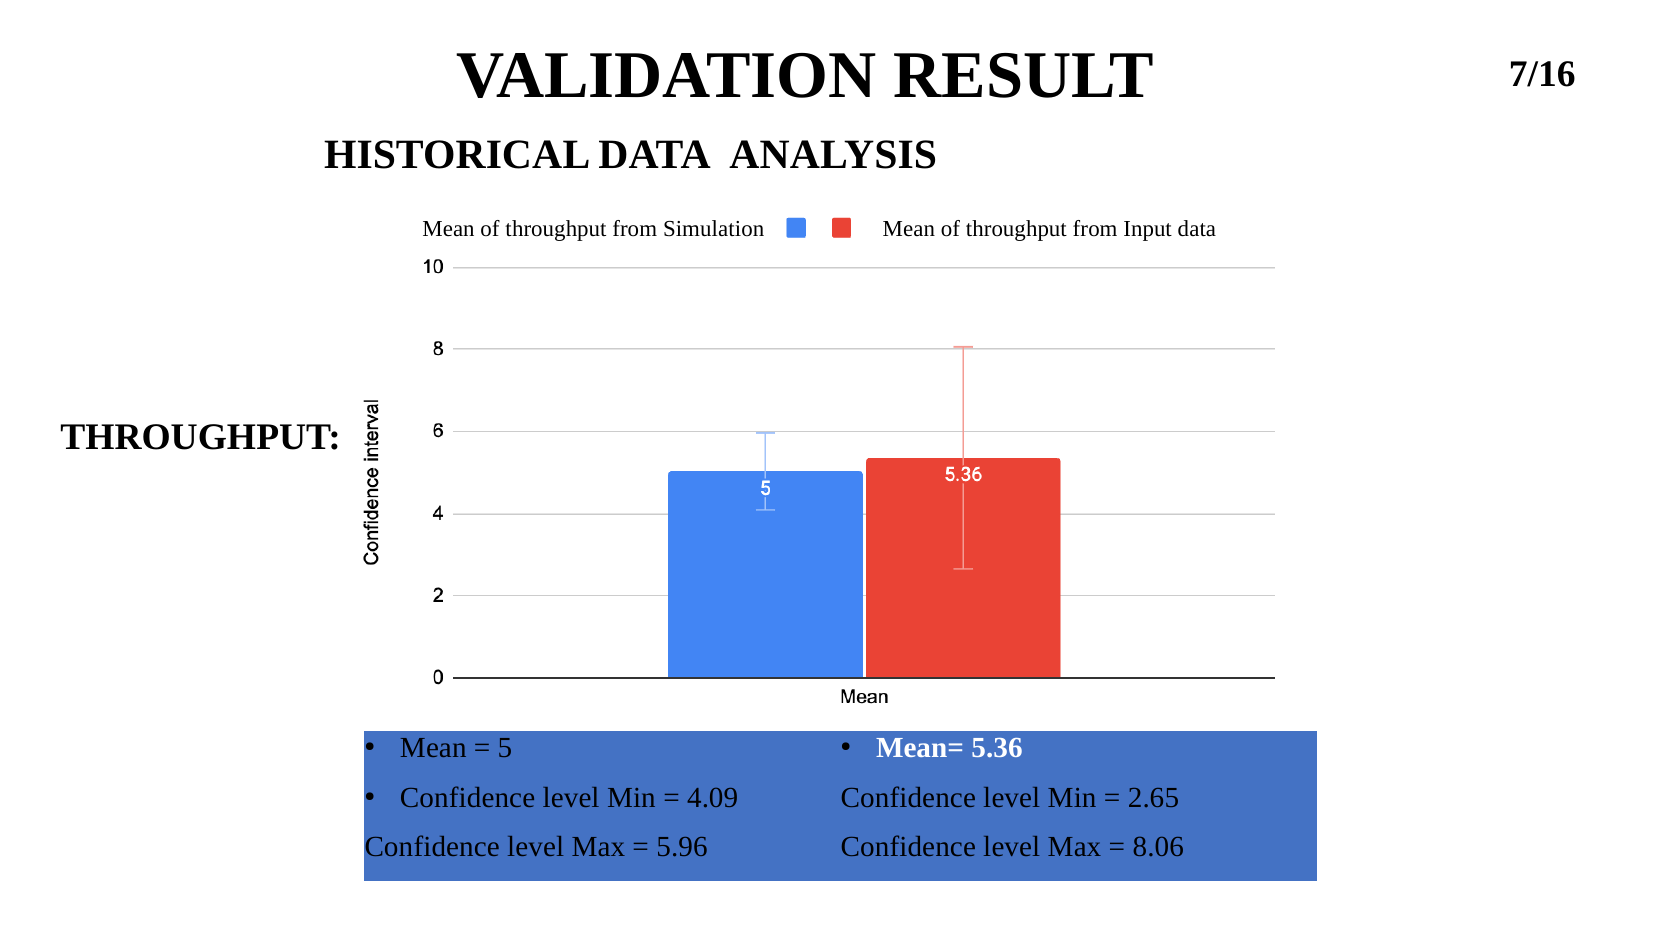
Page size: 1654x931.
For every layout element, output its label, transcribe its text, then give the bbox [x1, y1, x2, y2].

text_box VALIDATION RESULT [441, 23, 1327, 120]
text_box THROUGHPUT: [45, 404, 496, 466]
table_cell Confidence level Max = 5.96 [364, 831, 841, 881]
text_box Mean of throughput from Simulation [407, 205, 802, 249]
text_box Mean of throughput from Input data​ [867, 205, 1285, 249]
table_cell Confidence level Min = 2.65 [841, 781, 1317, 831]
table_cell Confidence level Max = 8.06 [841, 831, 1317, 881]
picture [332, 193, 1305, 737]
table_header Mean = 5 [364, 731, 841, 781]
table_cell Confidence level Min = 4.09 [364, 781, 841, 831]
text_box HISTORICAL DATA ANALYSIS​ [309, 94, 968, 191]
text_box 7/16 [1494, 40, 1595, 102]
table_header Mean= 5.36 [841, 731, 1317, 781]
